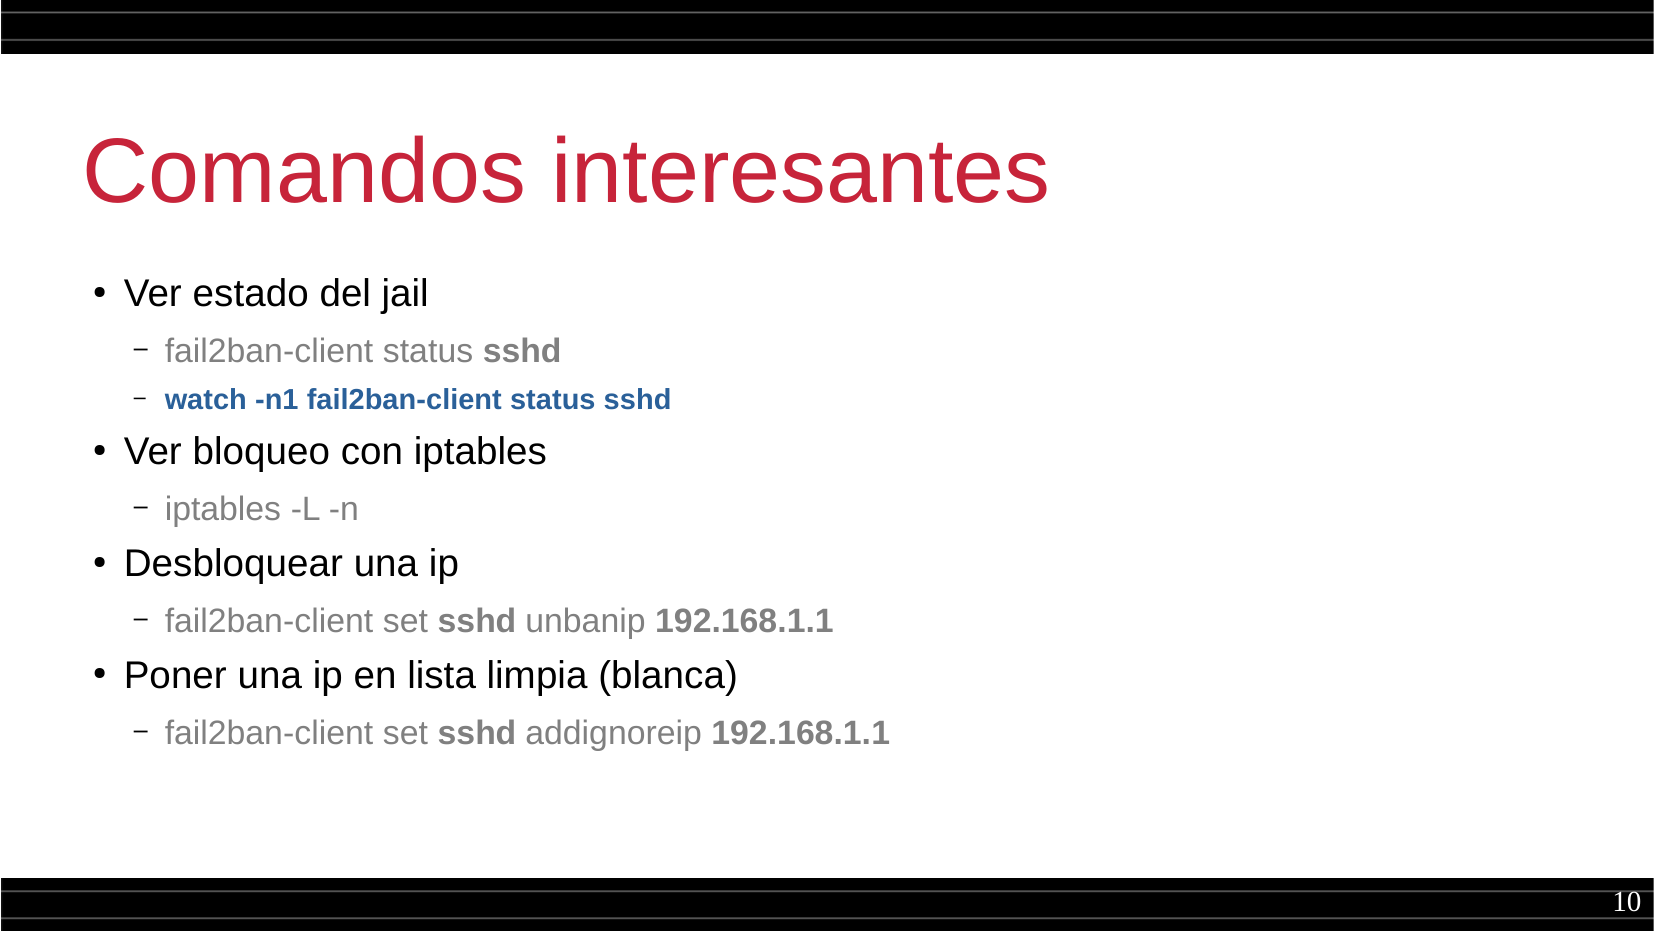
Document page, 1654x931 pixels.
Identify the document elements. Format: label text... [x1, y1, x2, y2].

picture [1, 878, 1654, 931]
picture [1, 0, 1654, 54]
title Comandos interesantes [82, 92, 1571, 249]
list Ver estado del jail fail2ban-client status sshd watch -n1 fail2ban-client status sshd Ver bloqueo con iptables iptables -L -n Desbloquear una ip fail2ban-client set sshd unbanip 192.168.1.1 Poner una ip en lista limpia (blanca) fail2ban-client set sshd addignoreip 192.168.1.1 [82, 271, 1571, 758]
